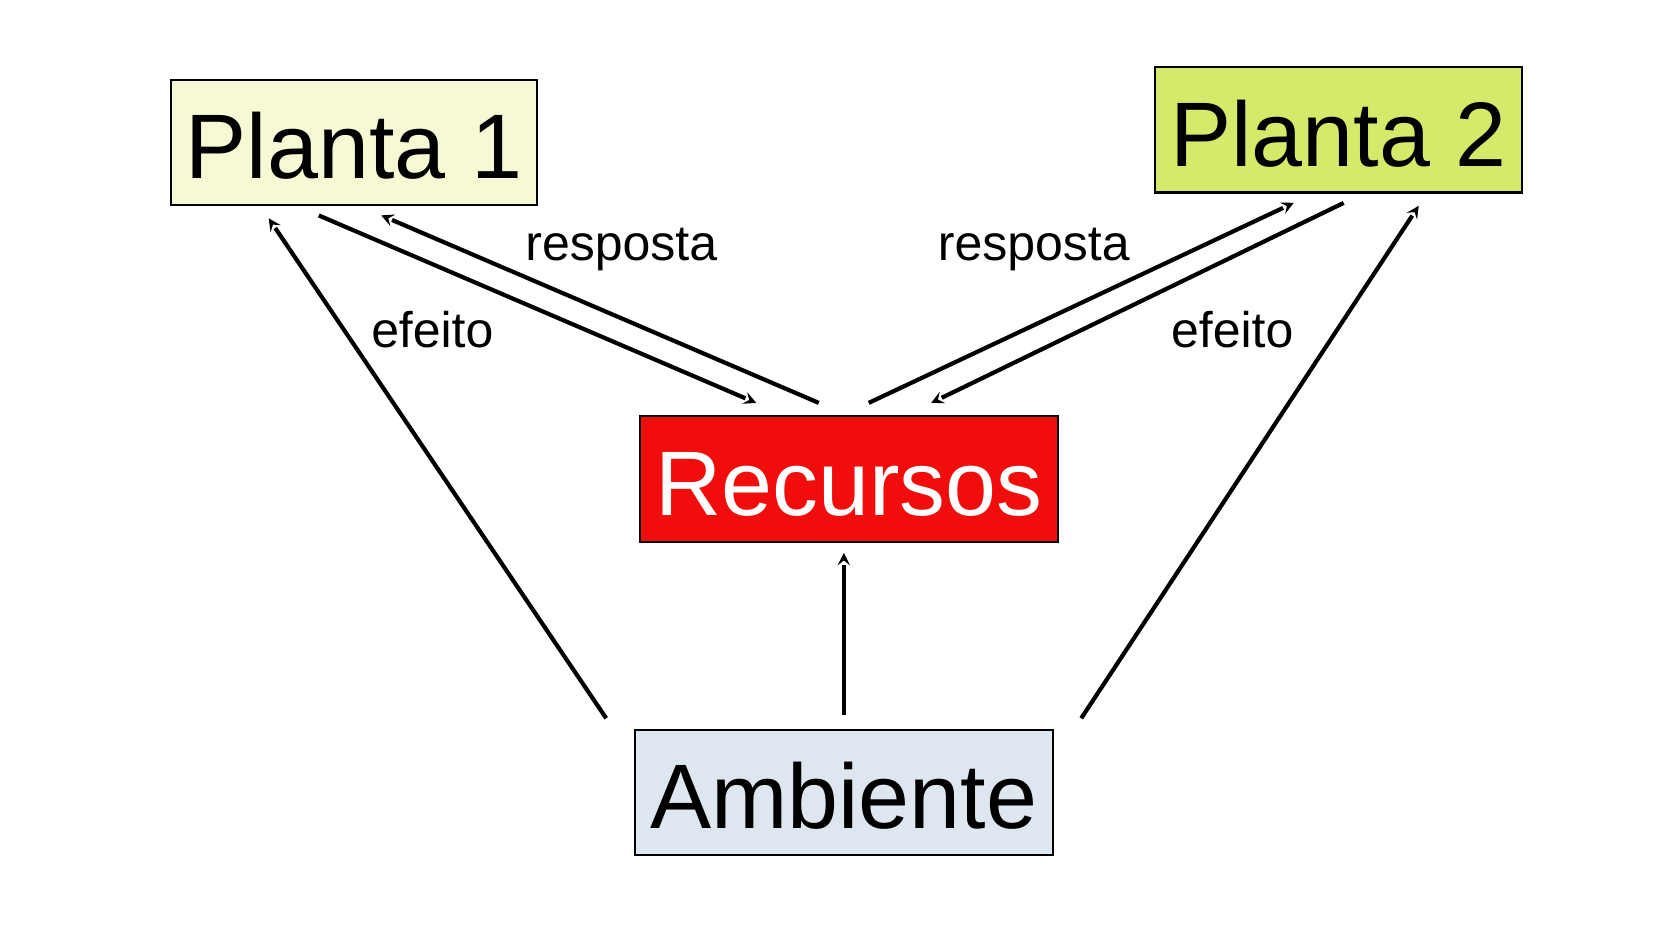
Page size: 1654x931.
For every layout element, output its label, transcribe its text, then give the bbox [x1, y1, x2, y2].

text_box Recursos [640, 416, 1058, 542]
text_box resposta [923, 202, 1145, 278]
text_box efeito [356, 289, 509, 366]
text_box Planta 1 [170, 79, 538, 205]
text_box Planta 2 [1155, 67, 1522, 193]
text_box Ambiente [635, 729, 1053, 856]
text_box resposta [510, 202, 733, 278]
text_box efeito [1156, 289, 1309, 366]
